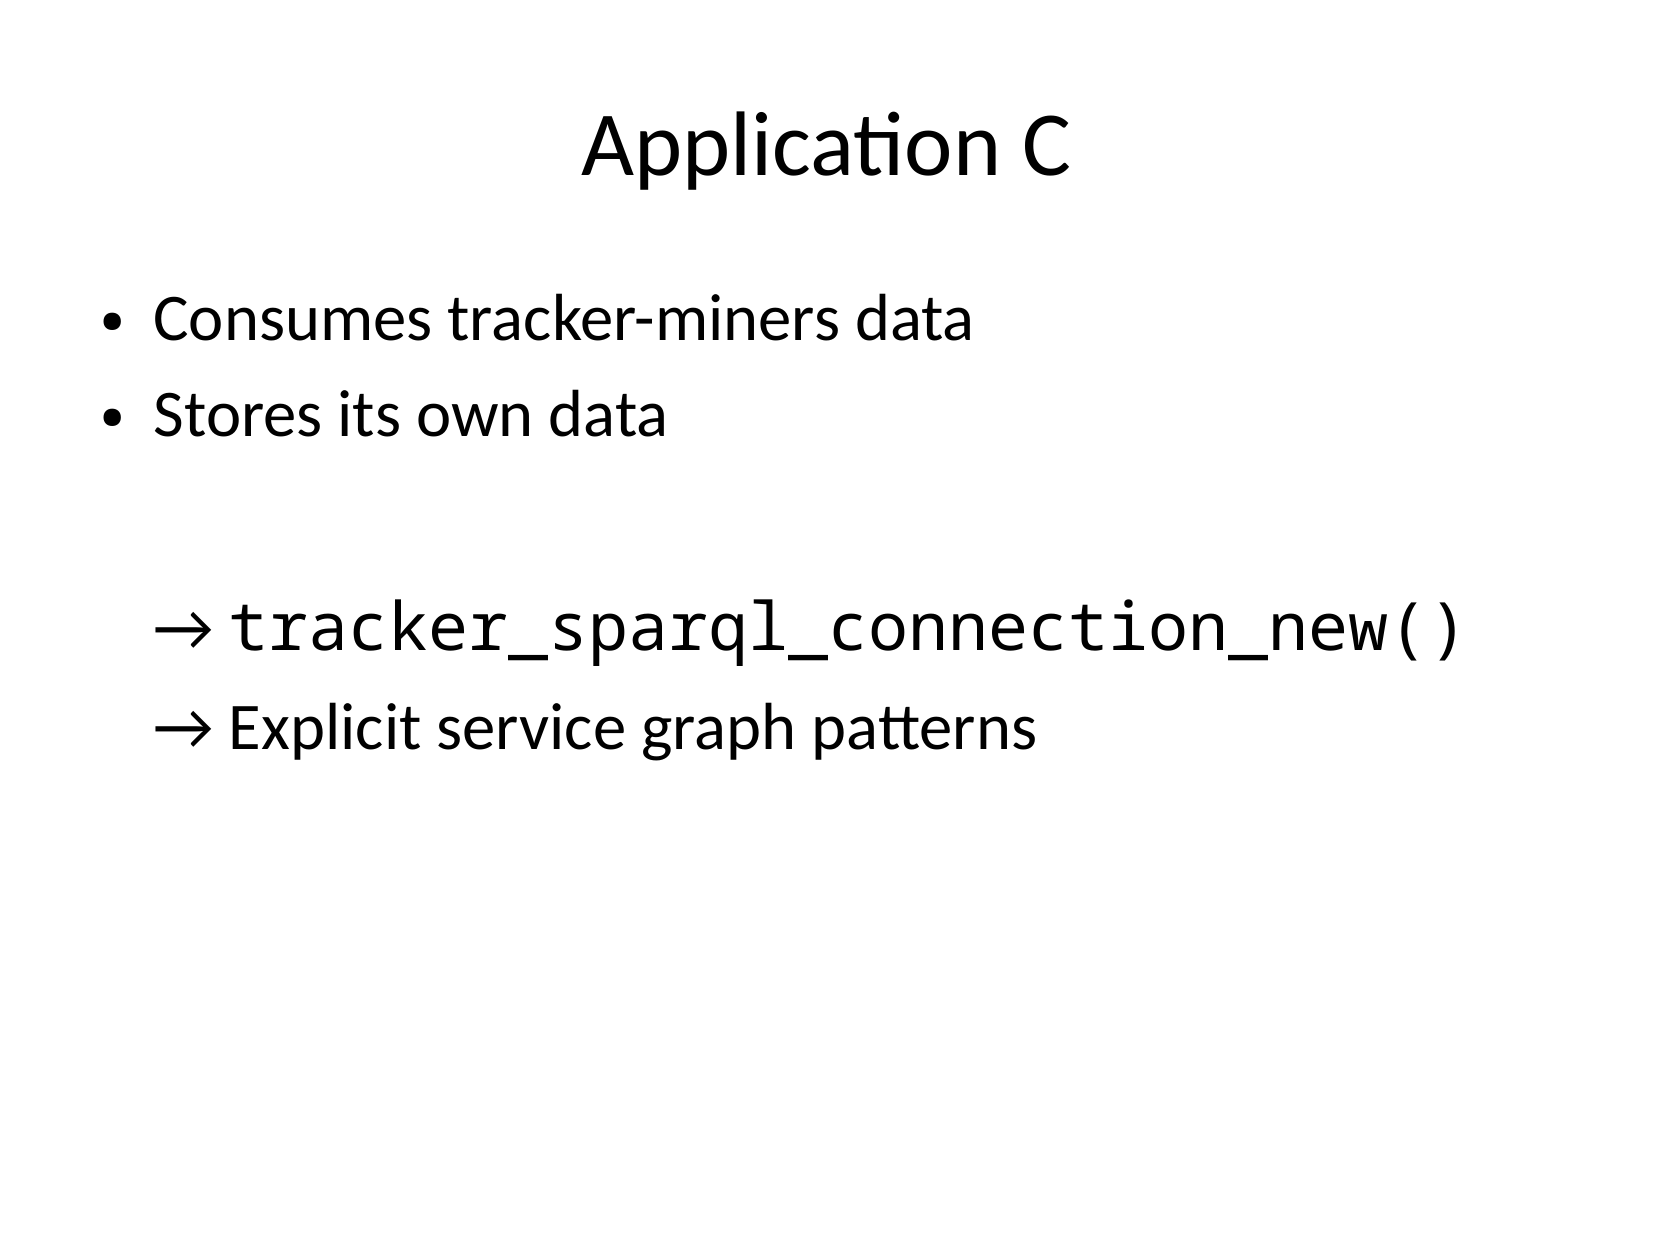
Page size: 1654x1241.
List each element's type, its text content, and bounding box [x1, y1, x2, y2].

list Consumes tracker-miners data Stores its own data → tracker_sparql_connection_new() → Explicit service graph patterns [82, 290, 1538, 1010]
title Application C [82, 49, 1571, 257]
